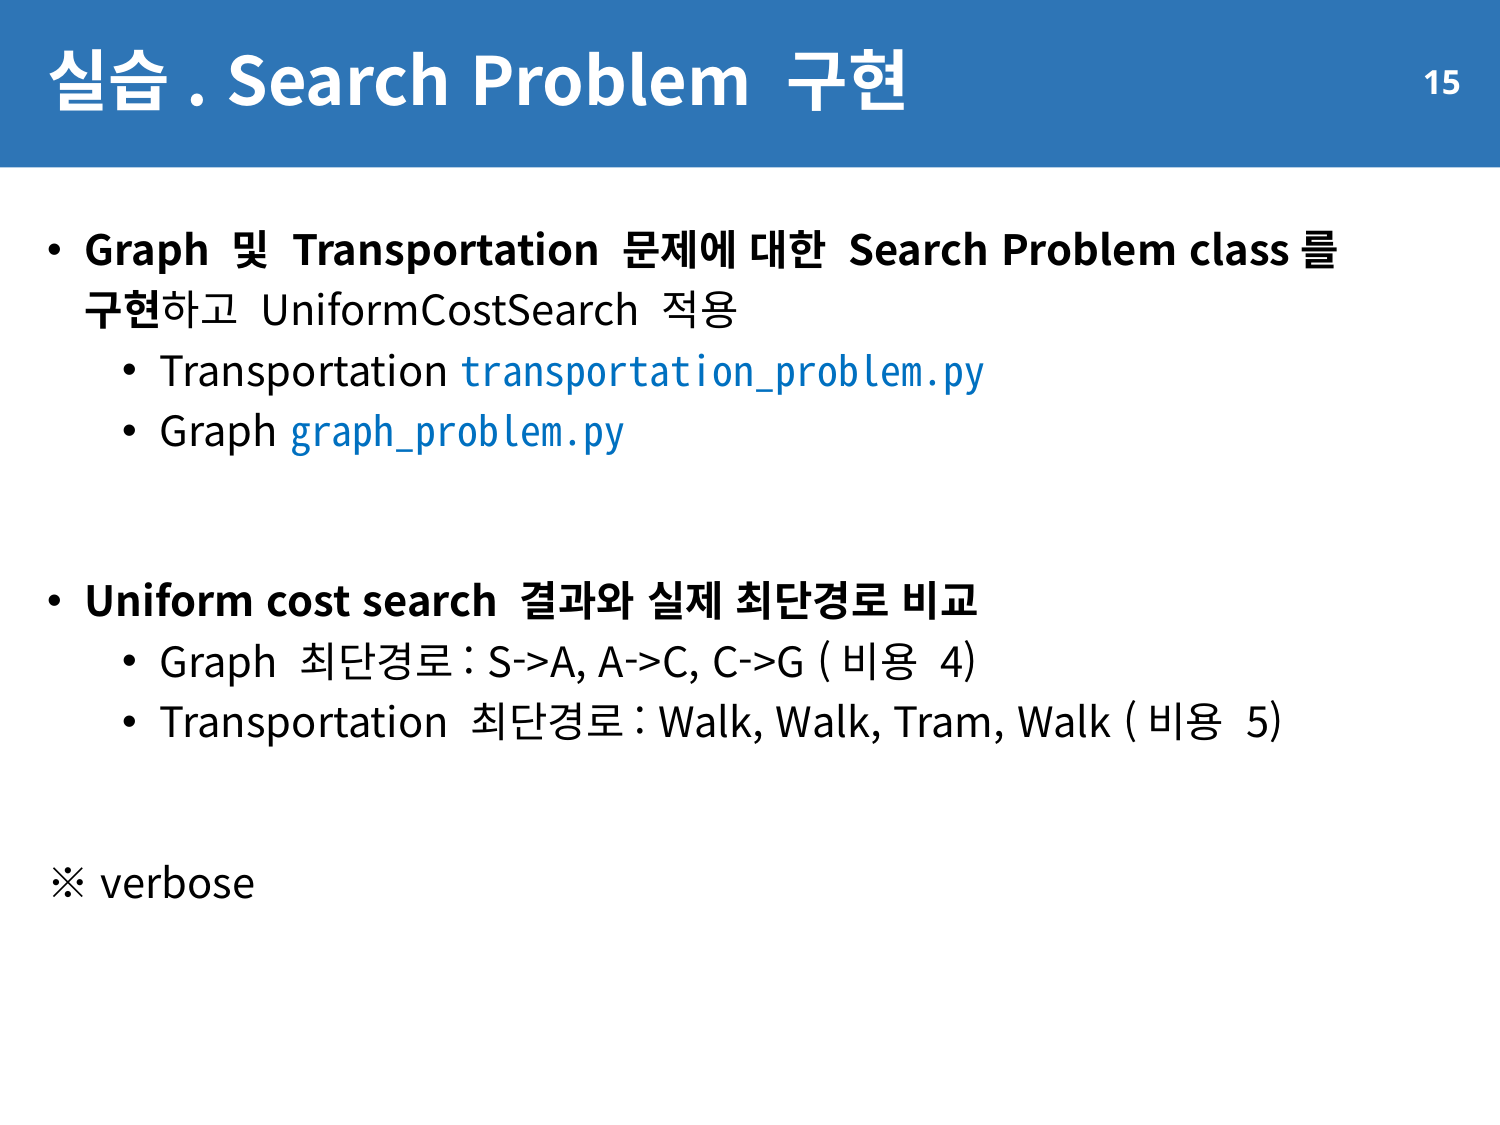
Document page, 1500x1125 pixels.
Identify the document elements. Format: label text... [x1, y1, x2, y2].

list Graph 및 Transportation 문제에 대한 Search Problem class를 구현하고 UniformCostSearch 적용 Transportation transportation_problem.py Graph graph_problem.py Uniform cost search 결과와 실제 최단경로 비교 Graph 최단경로: S->A, A->C, C->G (비용 4) Transportation 최단경로: Walk, Walk, Tram, Walk (비용 5) ※ verbose [32, 206, 1476, 1100]
slide_number <number> [1273, 53, 1476, 114]
title 실습. Search Problem 구현 [32, 20, 1476, 148]
